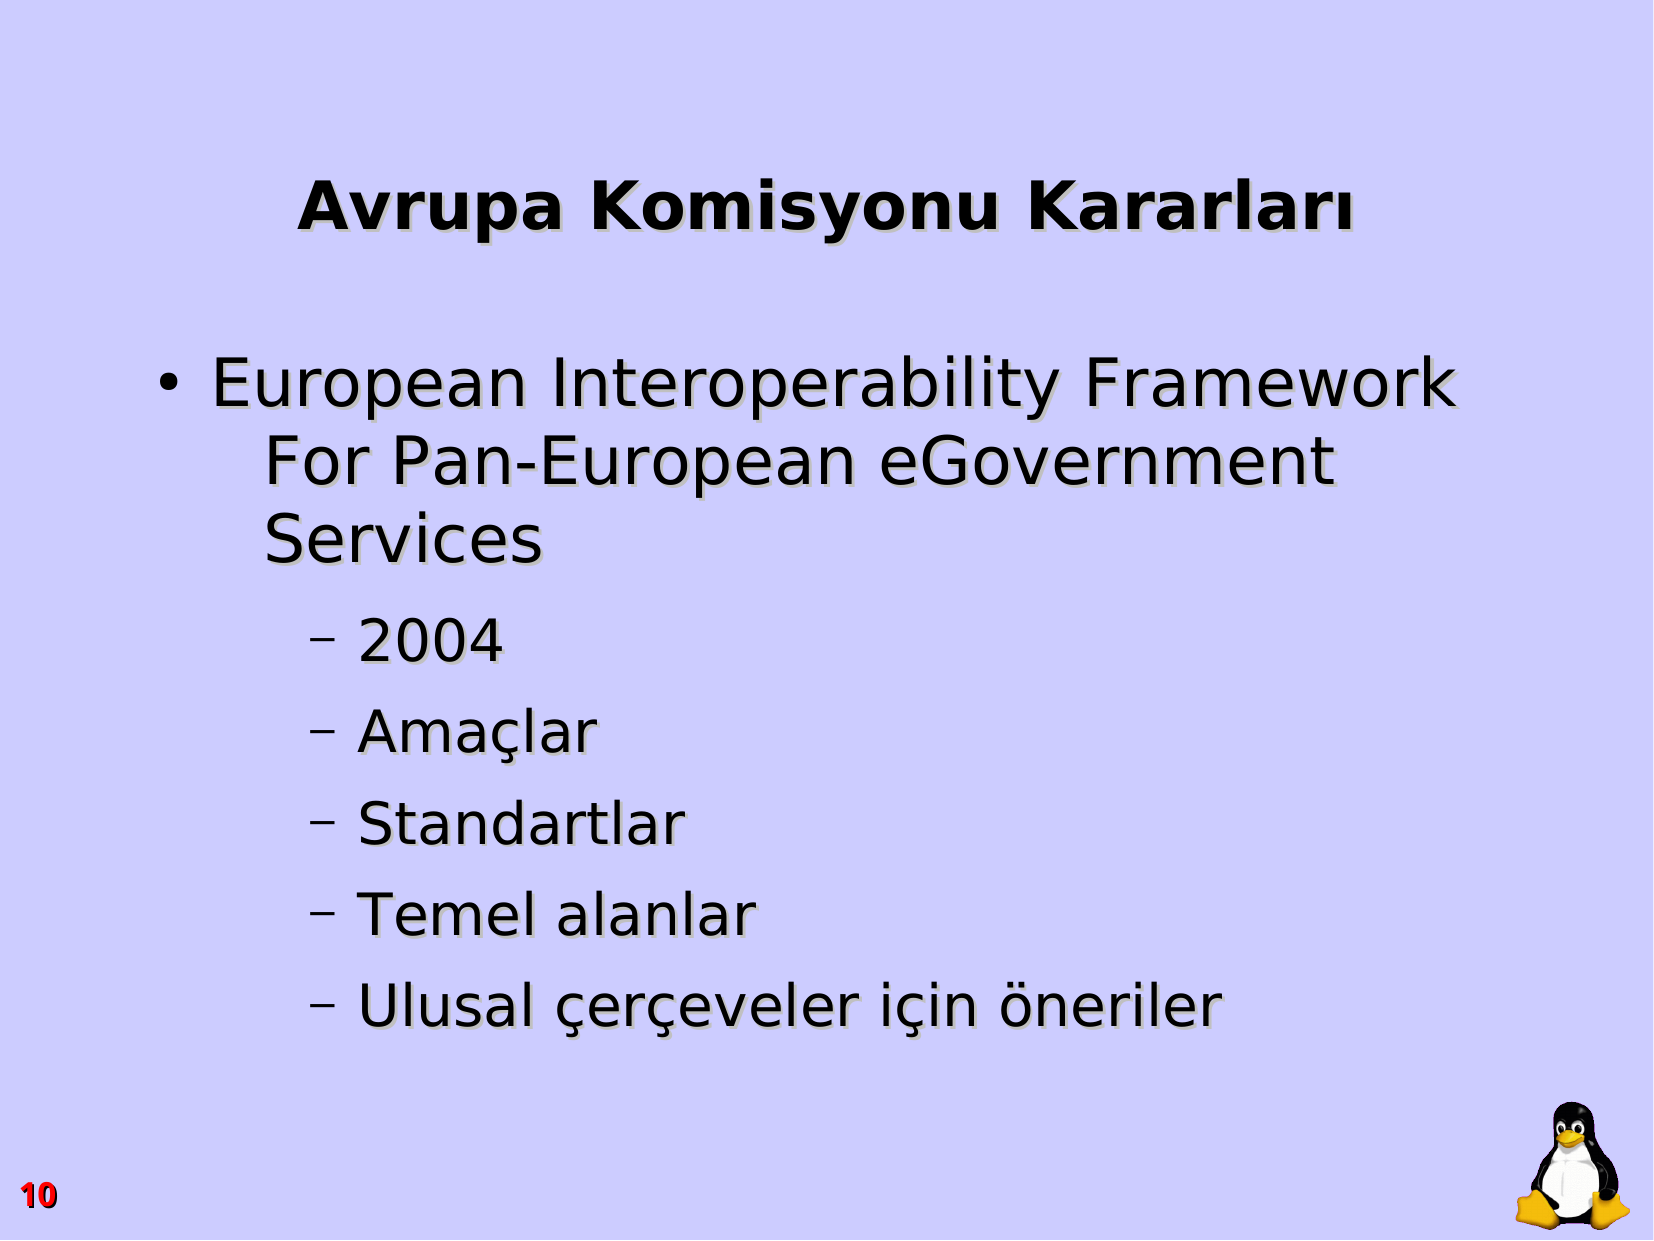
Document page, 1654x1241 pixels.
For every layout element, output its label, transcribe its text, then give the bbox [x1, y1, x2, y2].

picture [1504, 1086, 1654, 1241]
list European Interoperability Framework For Pan-European eGovernment Services 2004 Amaçlar Standartlar Temel alanlar Ulusal çerçeveler için öneriler [121, 344, 1534, 1127]
title Avrupa Komisyonu Kararları [121, 102, 1534, 310]
